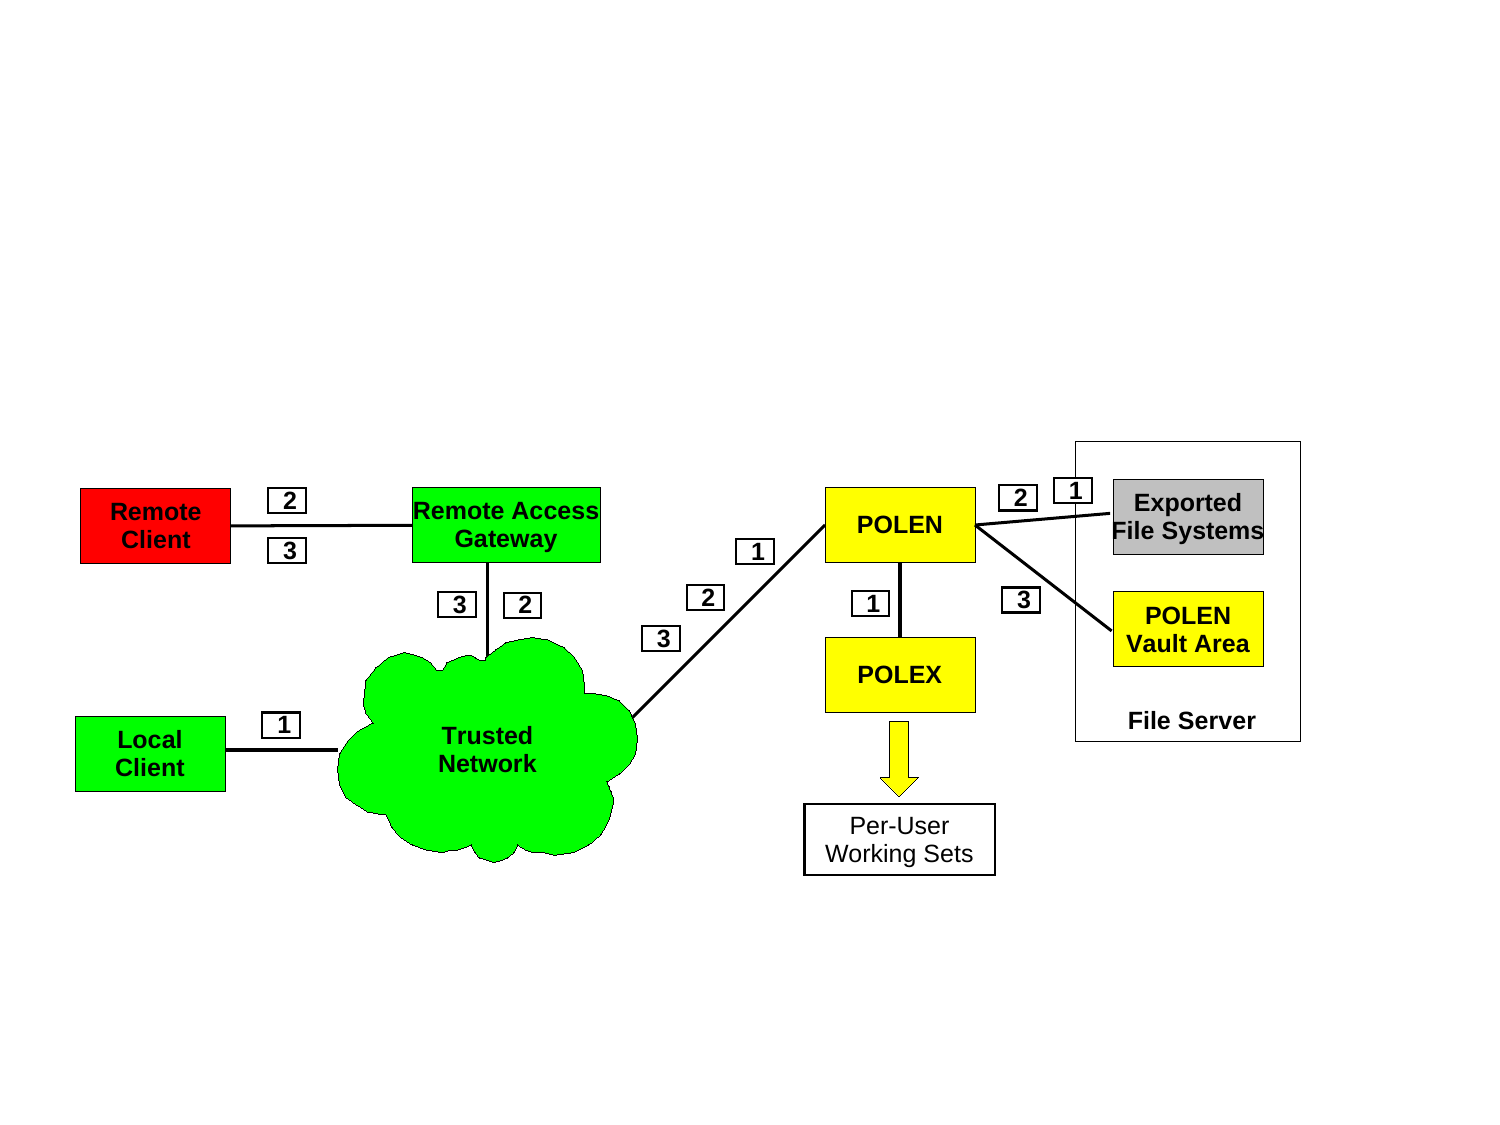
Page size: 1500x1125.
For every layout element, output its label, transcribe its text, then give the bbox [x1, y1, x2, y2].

text_box POLEN [825, 487, 976, 563]
text_box 1 [736, 538, 774, 564]
text_box 3 [438, 591, 476, 618]
text_box 1 [851, 591, 890, 617]
text_box Trusted Network [337, 637, 638, 863]
text_box File Server [1113, 699, 1272, 742]
text_box Per-User Working Sets [804, 803, 995, 876]
text_box POLEX [825, 637, 976, 713]
text_box Remote Client [80, 488, 231, 564]
text_box 1 [1054, 478, 1092, 504]
text_box 2 [268, 488, 306, 514]
text_box POLEN Vault Area [1113, 591, 1264, 667]
text_box Exported File Systems [1113, 479, 1264, 555]
text_box Local Client [75, 716, 226, 792]
text_box 2 [686, 585, 725, 611]
text_box [880, 721, 919, 797]
text_box 3 [642, 626, 680, 652]
text_box 3 [268, 538, 306, 564]
text_box 2 [999, 485, 1037, 511]
text_box 3 [1002, 587, 1040, 613]
text_box 2 [503, 592, 542, 618]
text_box 1 [262, 712, 300, 738]
text_box Remote Access Gateway [412, 487, 601, 563]
